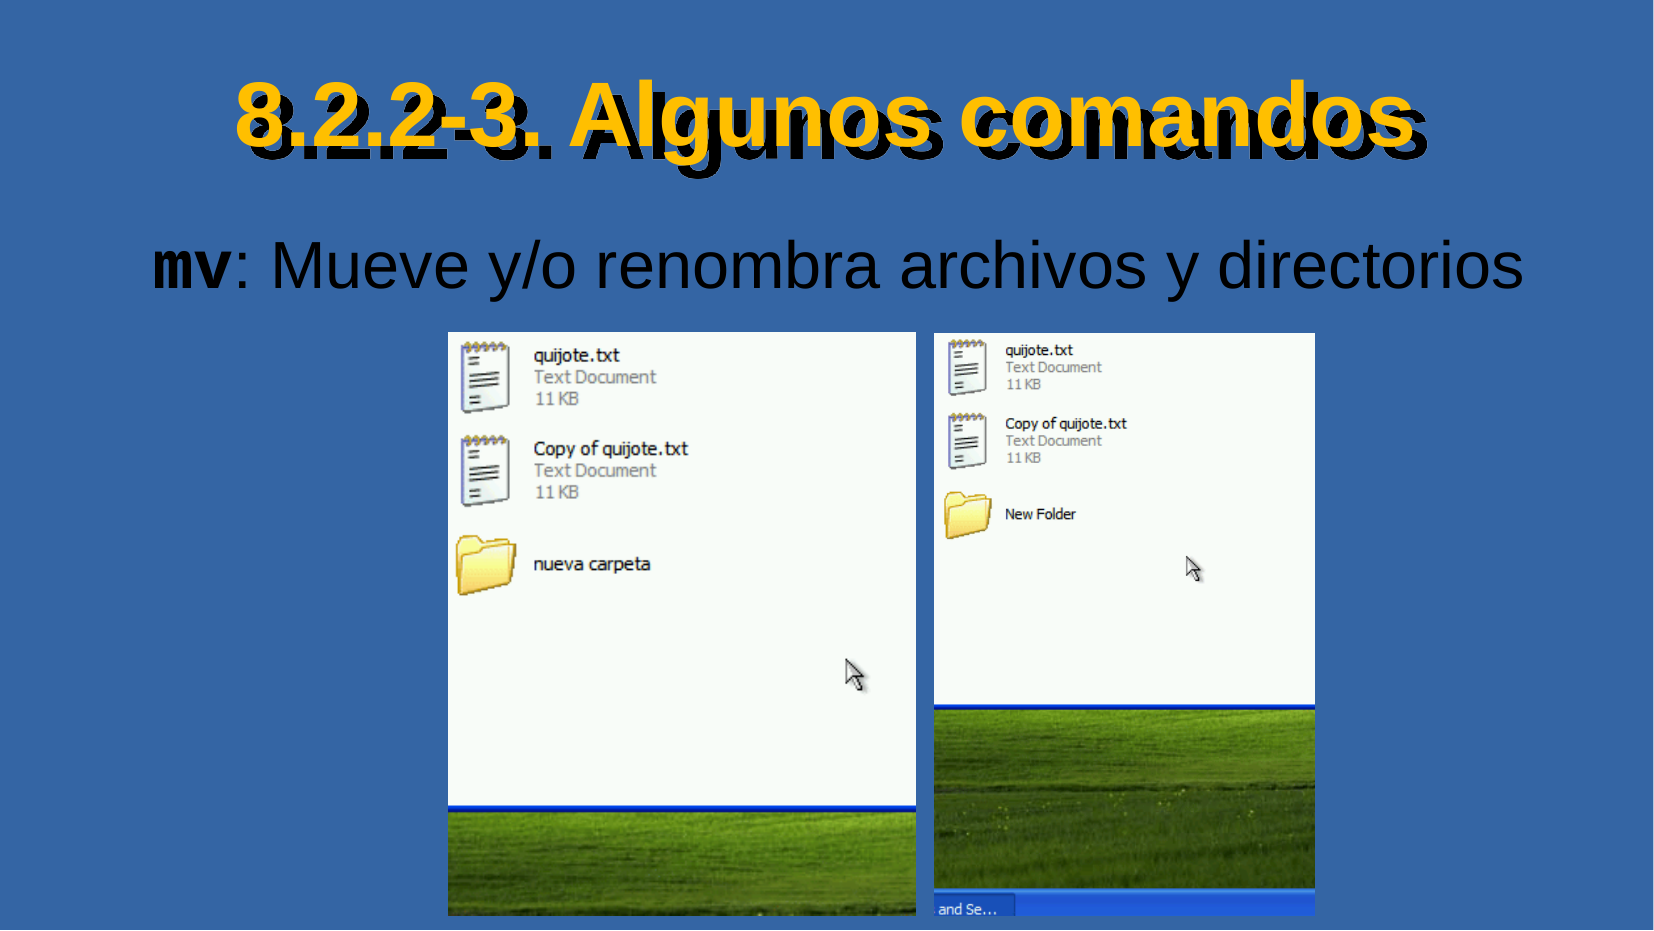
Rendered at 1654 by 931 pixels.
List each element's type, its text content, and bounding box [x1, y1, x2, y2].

title 8.2.2-3. Algunos comandos [82, 37, 1571, 193]
list mv: Mueve y/o renombra archivos y directorios [82, 217, 1571, 758]
picture [448, 332, 916, 916]
picture [934, 333, 1315, 916]
